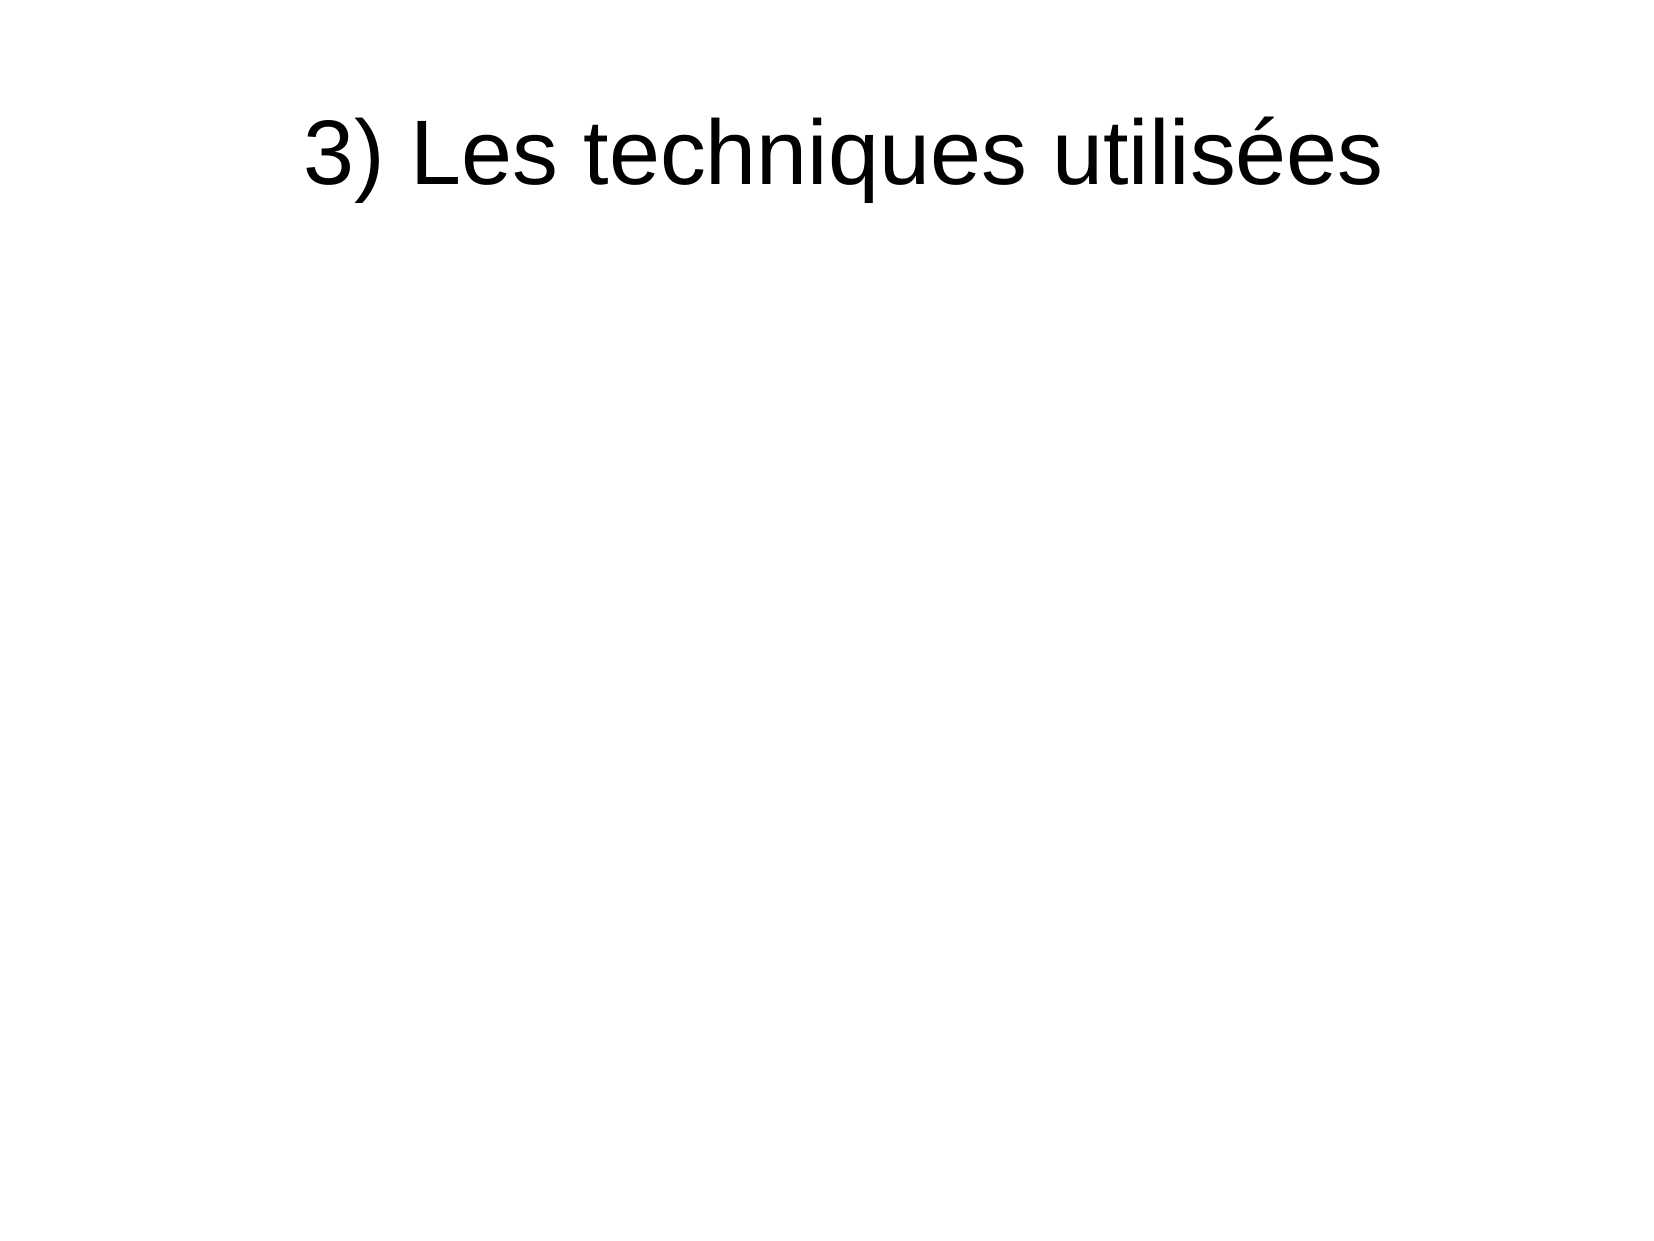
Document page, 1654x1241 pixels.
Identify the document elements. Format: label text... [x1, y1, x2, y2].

title 3) Les techniques utilisées [82, 49, 1571, 257]
